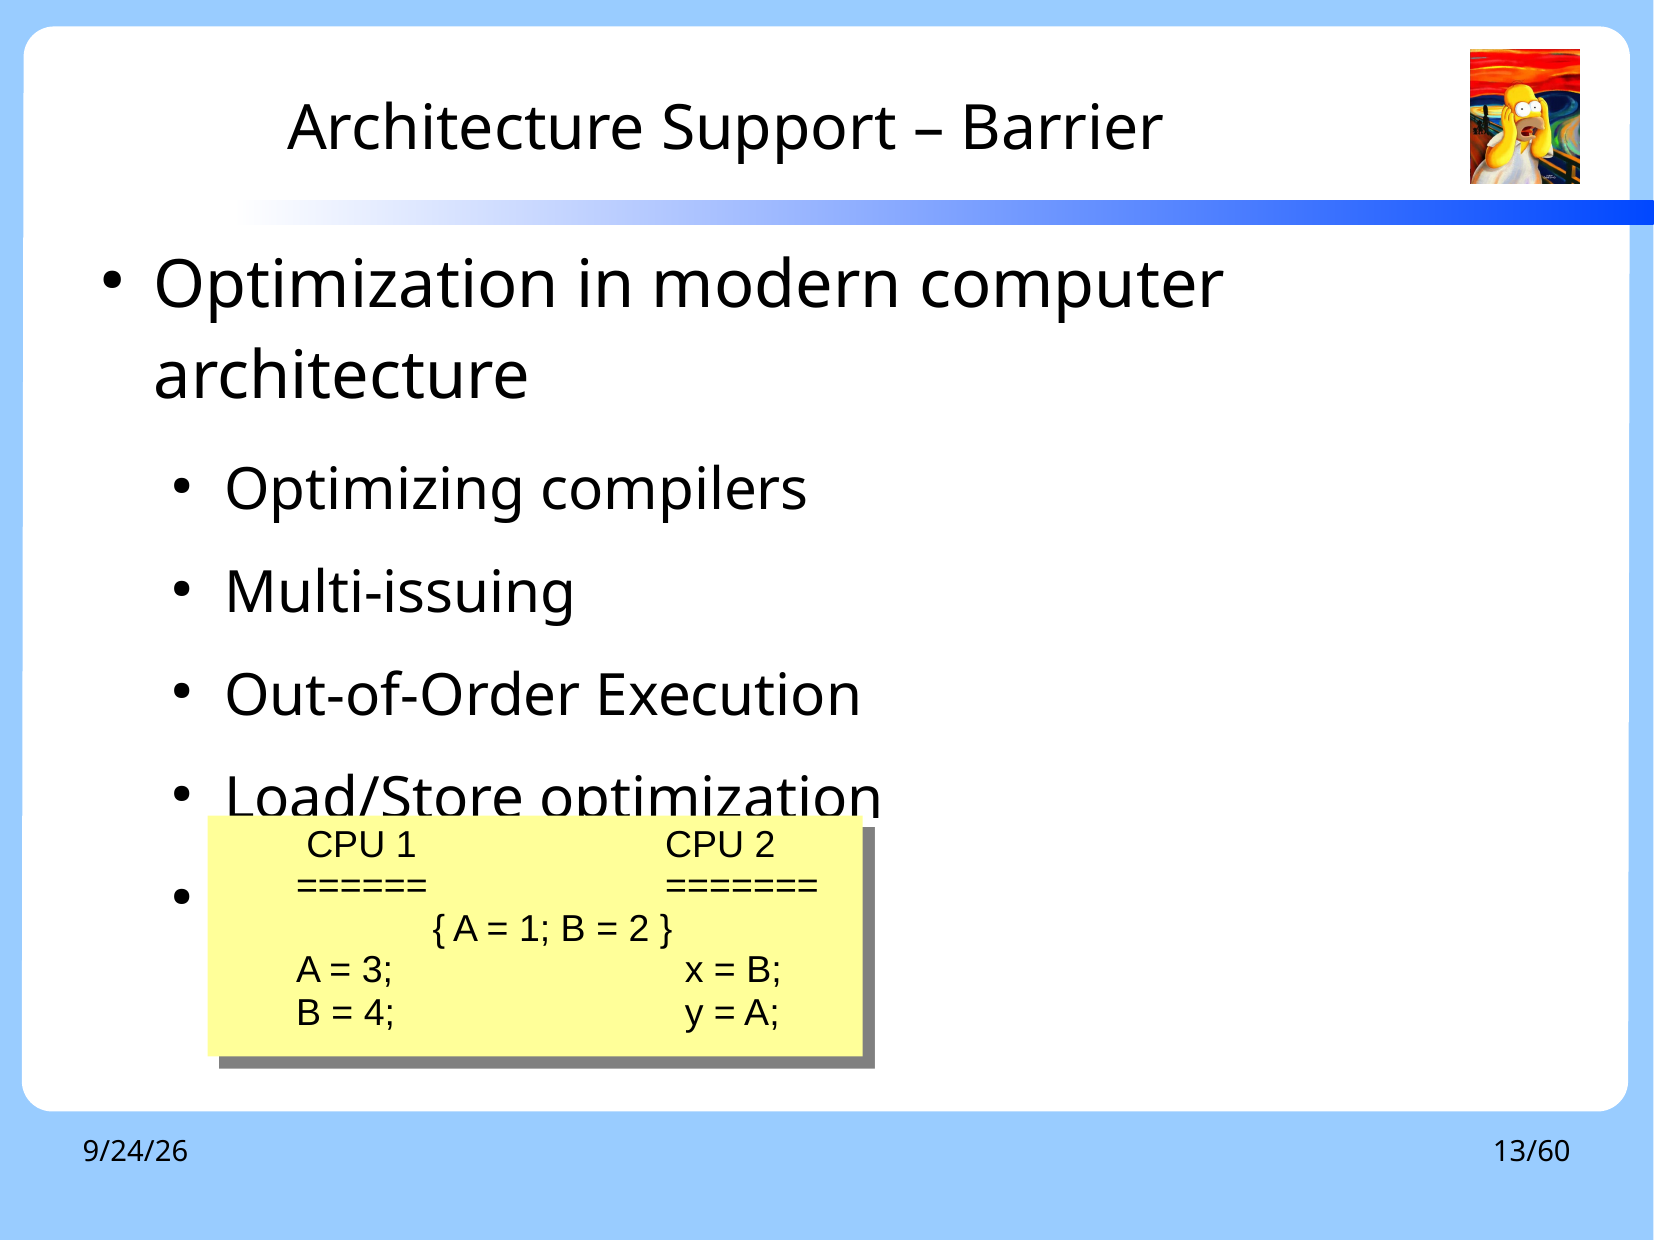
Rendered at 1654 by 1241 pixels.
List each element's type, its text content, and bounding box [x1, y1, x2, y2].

title Architecture Support – Barrier [82, 49, 1371, 201]
text_box CPU 1 CPU 2 ====== ======= { A = 1; B = 2 } A = 3; x = B; B = 4; y = A; [207, 815, 863, 1057]
list Optimization in modern computer architecture Optimizing compilers Multi-issuing Out-of-Order Execution Load/Store optimization … etc [82, 236, 1571, 956]
picture [1470, 49, 1580, 184]
